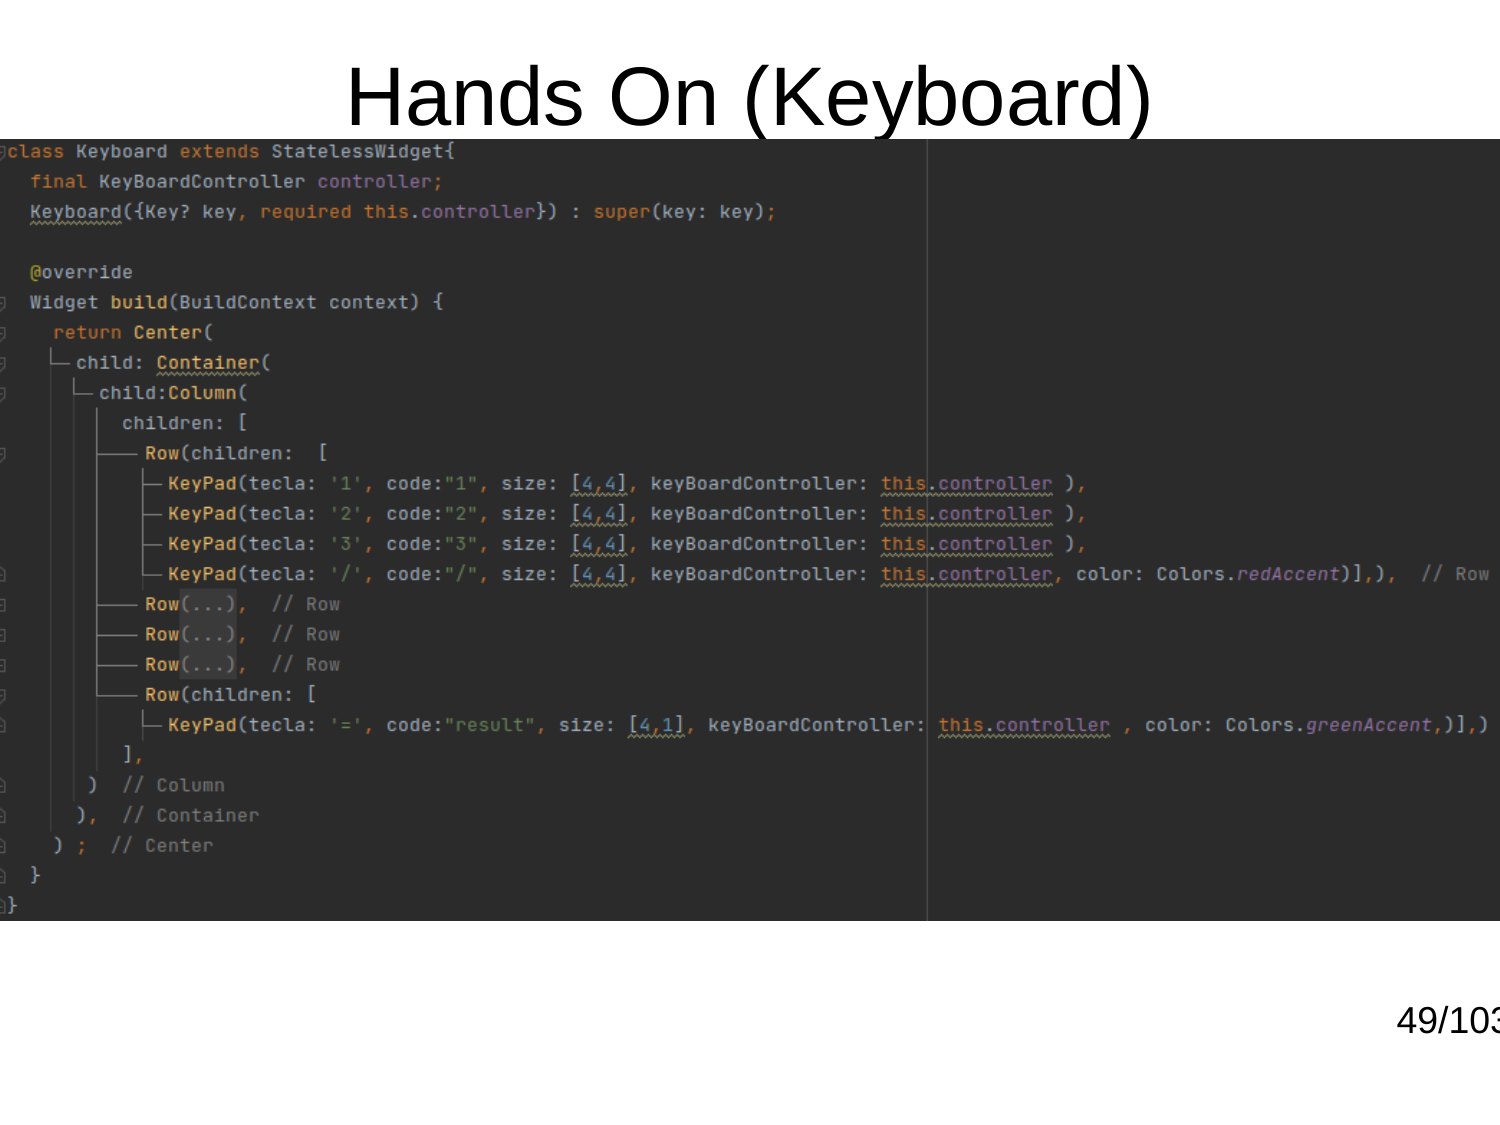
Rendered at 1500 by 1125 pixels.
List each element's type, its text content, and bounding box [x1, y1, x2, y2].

picture [0, 139, 1500, 921]
text_box Hands On (Keyboard) [74, 30, 1425, 139]
